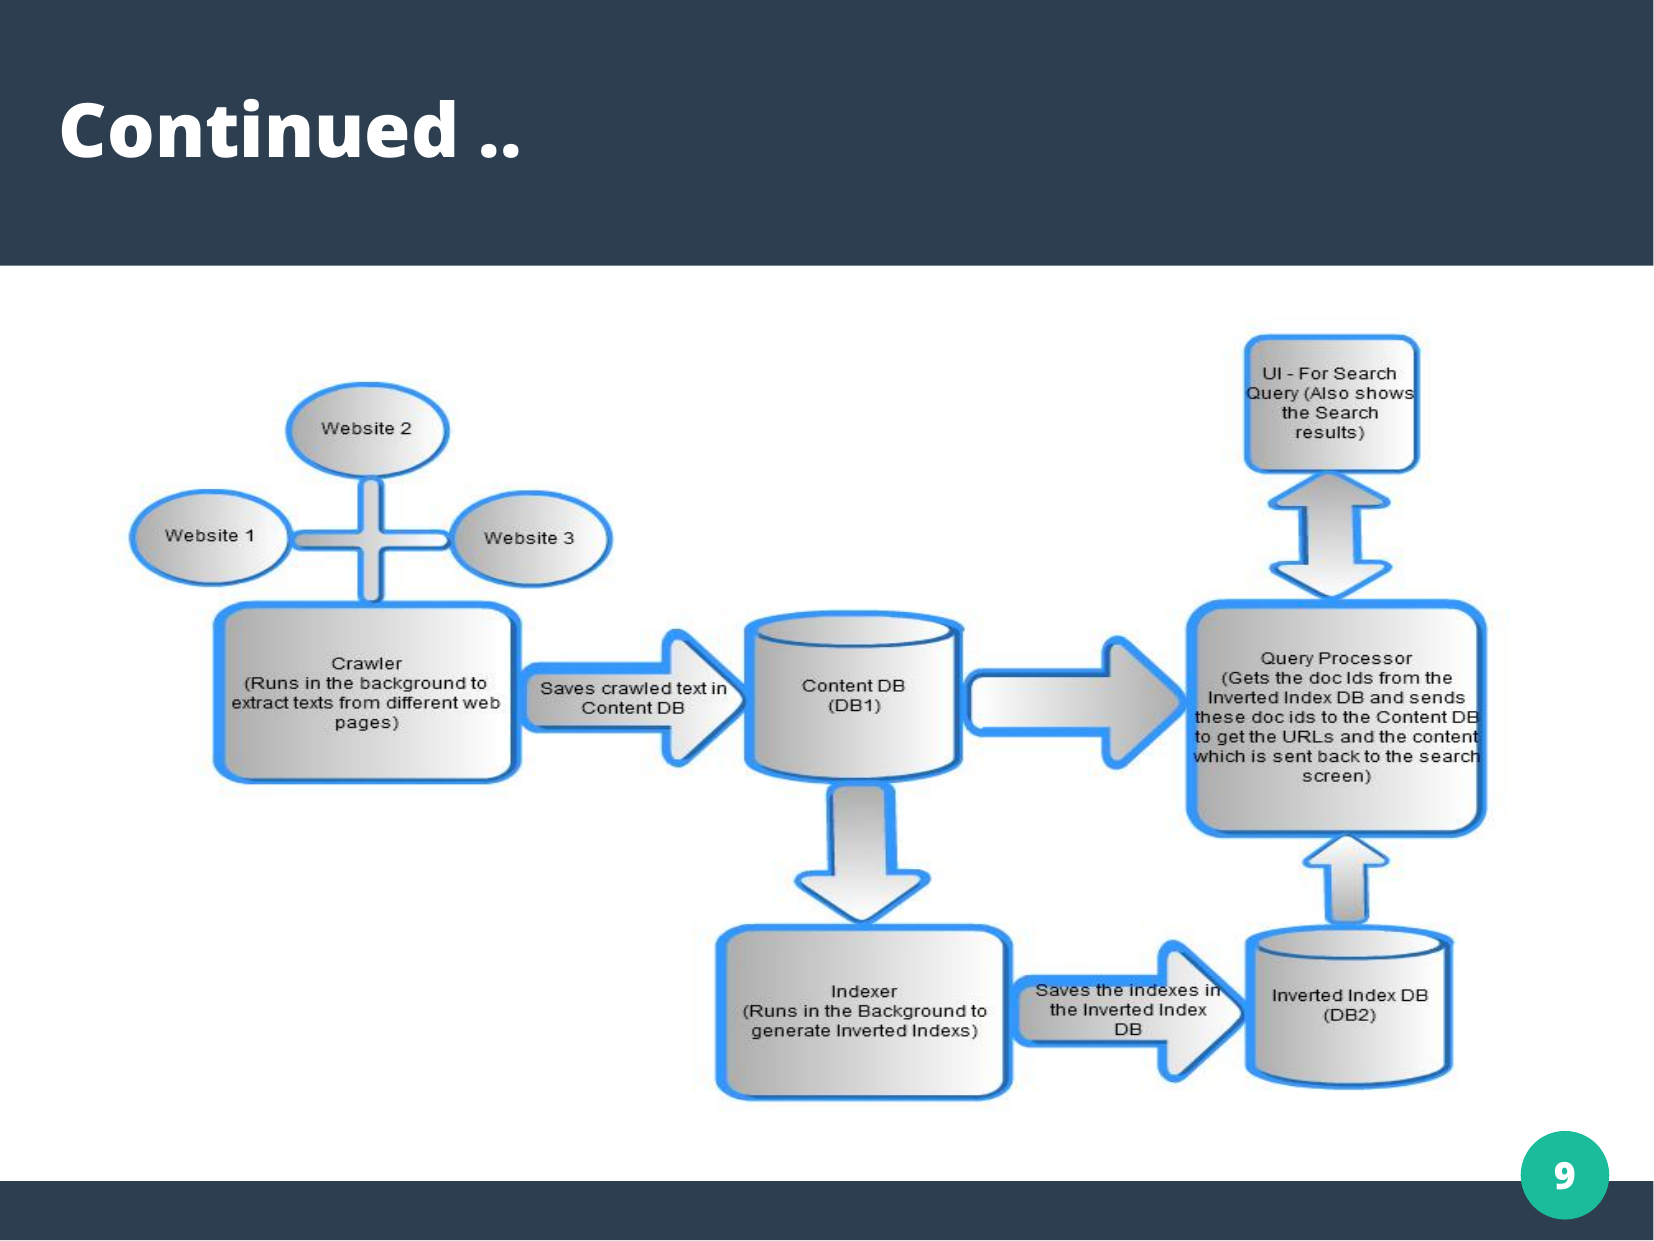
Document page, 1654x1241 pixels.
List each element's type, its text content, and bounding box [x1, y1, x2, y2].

title Continued .. [59, 49, 1595, 207]
picture [88, 275, 1521, 1128]
